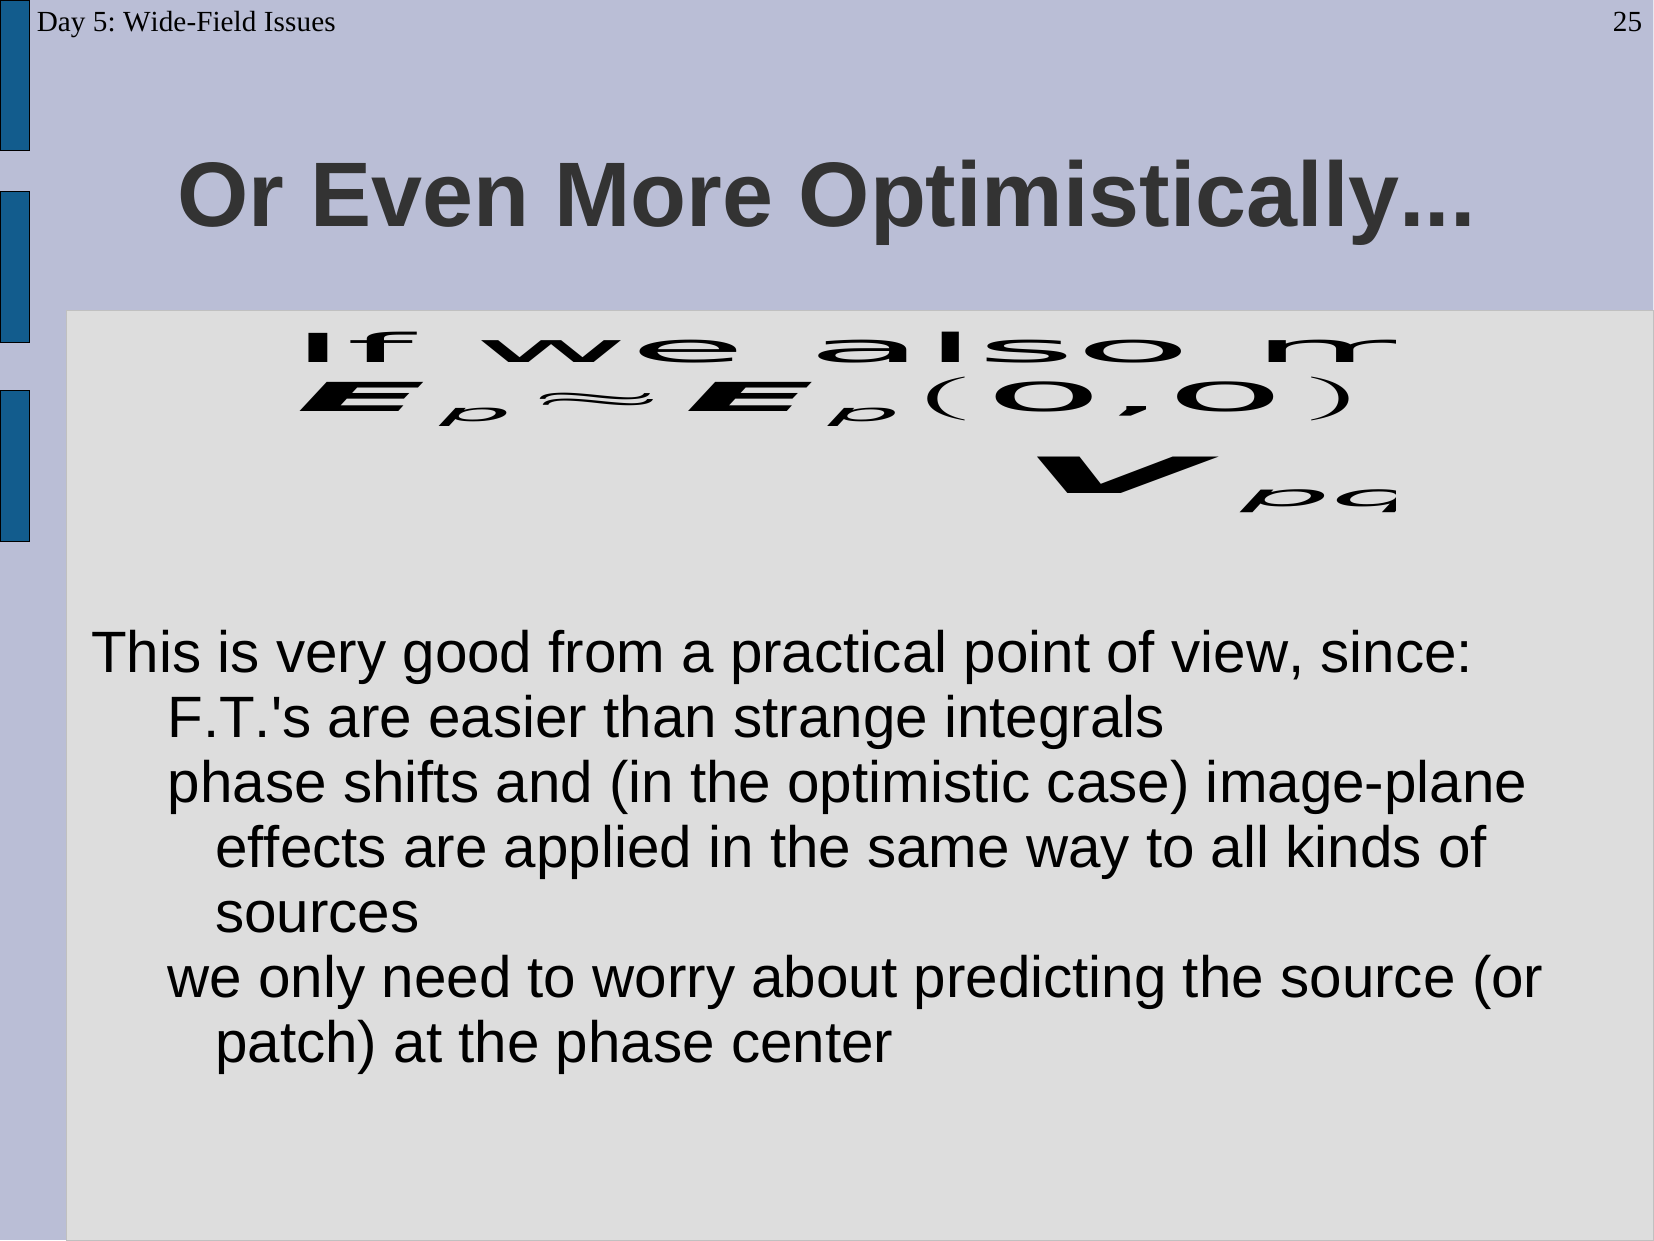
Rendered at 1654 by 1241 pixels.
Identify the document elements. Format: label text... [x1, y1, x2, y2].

title Or Even More Optimistically... [121, 91, 1534, 299]
text_box This is very good from a practical point of view, since: F.T.'s are easier than strange integrals phase shifts and (in the optimistic case) image-plane effects are applied in the same way to all kinds of sources we only need to worry about predicting the source (or patch) at the phase center [73, 620, 1625, 1158]
chart [265, 324, 1396, 562]
